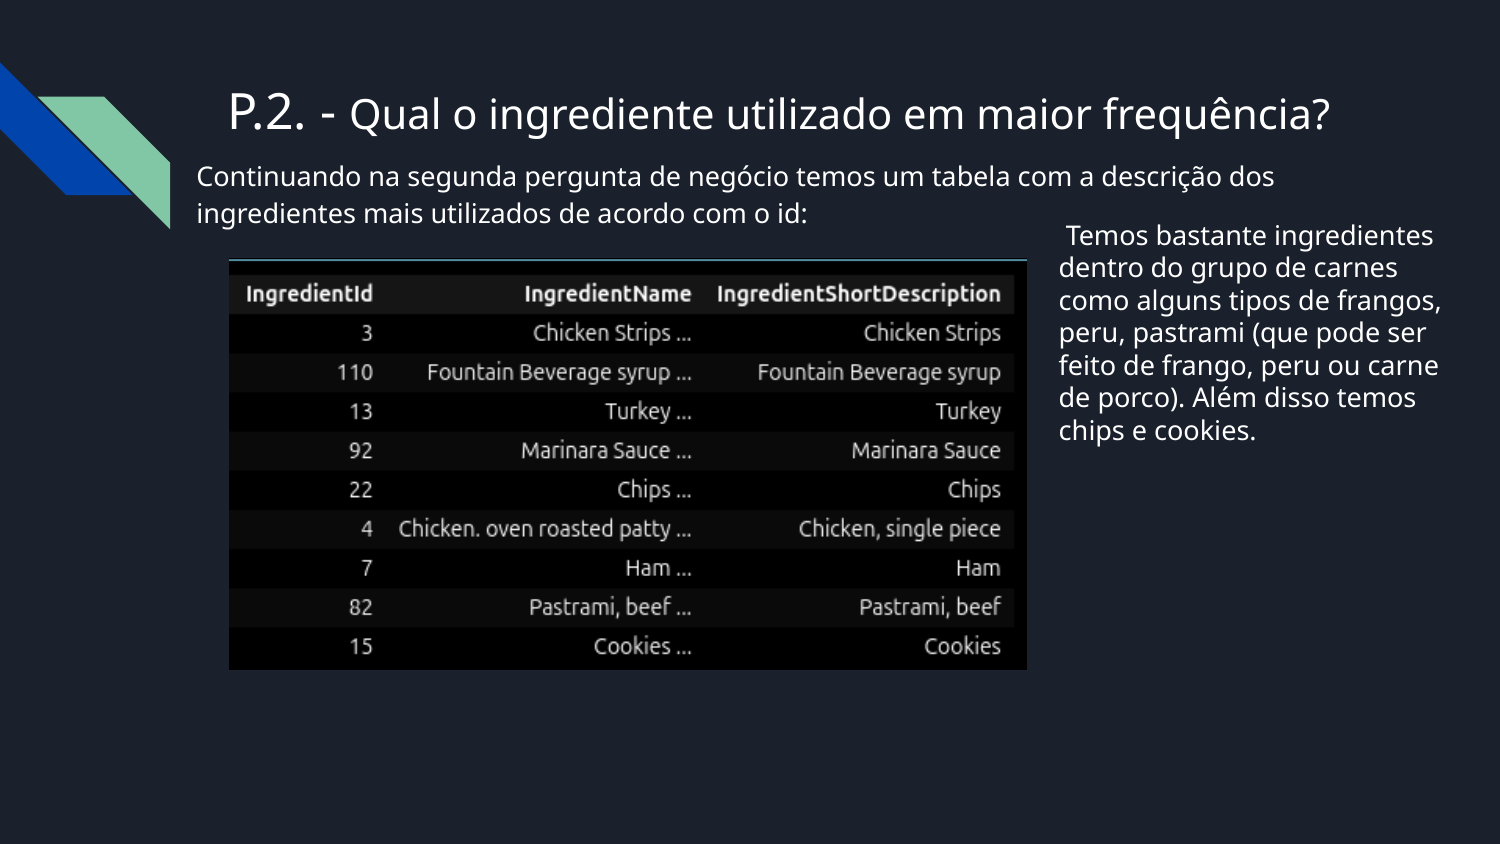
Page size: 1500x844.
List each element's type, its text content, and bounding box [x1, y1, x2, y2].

picture [229, 258, 1027, 670]
text_box Continuando na segunda pergunta de negócio temos um tabela com a descrição dos ingredientes mais utilizados de acordo com o id: [181, 139, 1043, 617]
text_box P.2. - Qual o ingrediente utilizado em maior frequência? [212, 64, 1368, 215]
text_box Temos bastante ingredientes dentro do grupo de carnes como alguns tipos de frangos, peru, pastrami (que pode ser feito de frango, peru ou carne de porco). Além disso temos chips e cookies. [1043, 203, 1484, 760]
